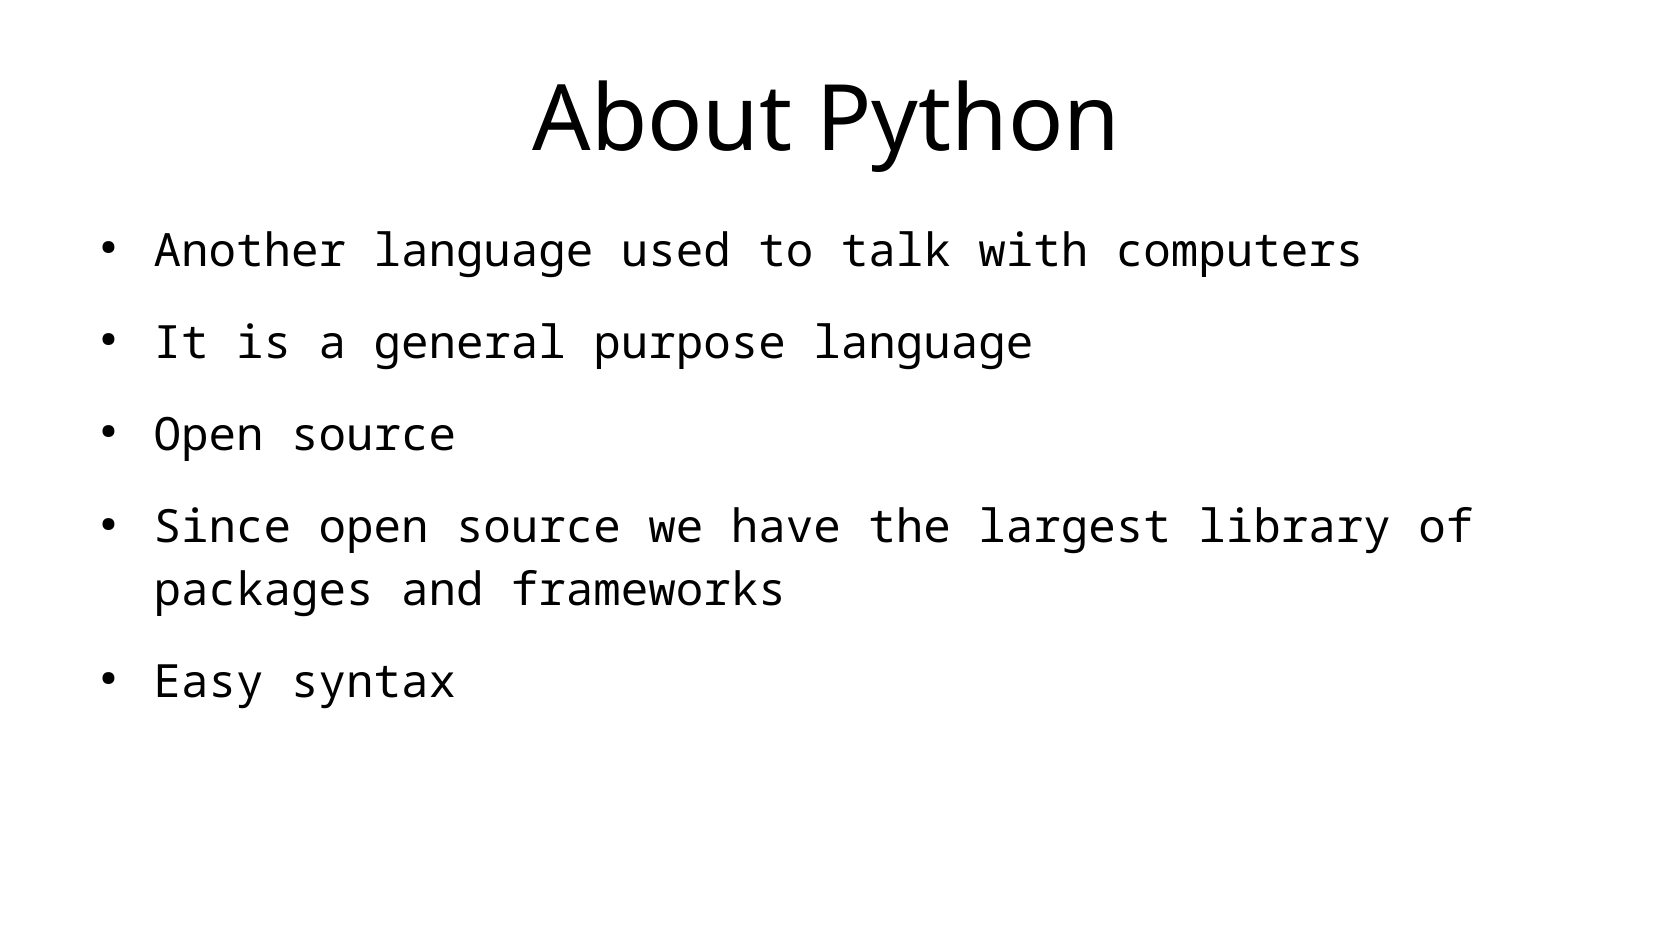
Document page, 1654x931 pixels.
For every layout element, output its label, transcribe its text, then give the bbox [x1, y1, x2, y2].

title About Python [82, 37, 1571, 193]
list Another language used to talk with computers It is a general purpose language Open source Since open source we have the largest library of packages and frameworks Easy syntax [82, 217, 1571, 758]
